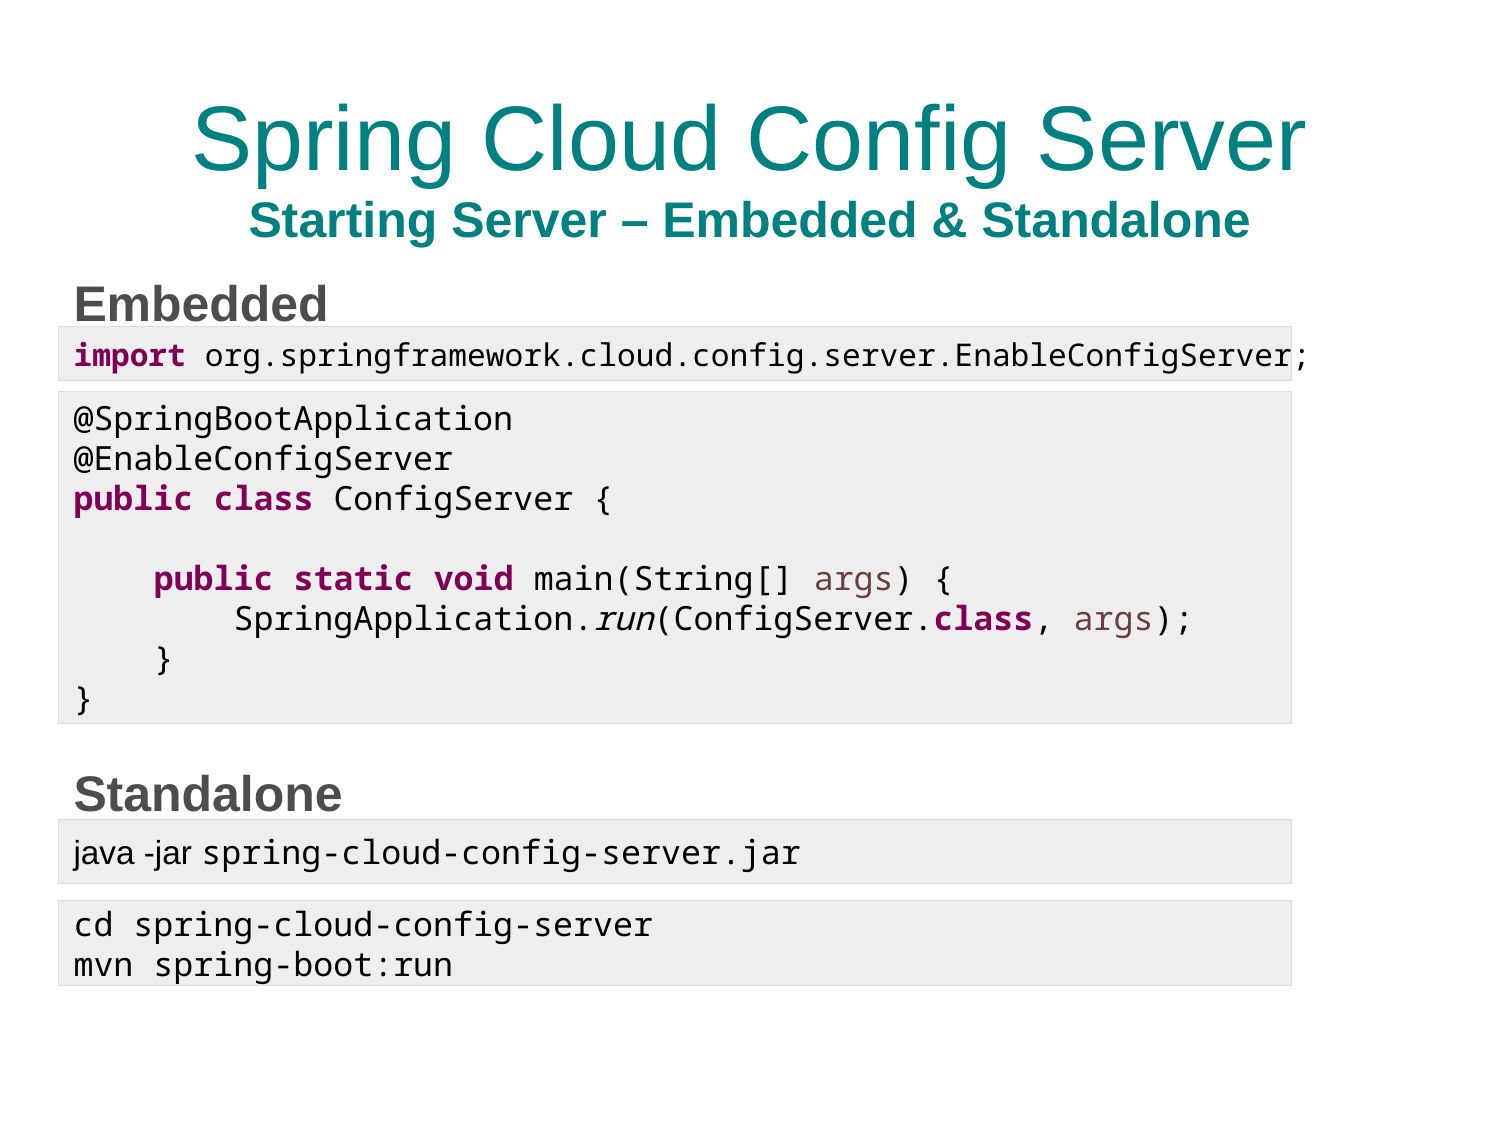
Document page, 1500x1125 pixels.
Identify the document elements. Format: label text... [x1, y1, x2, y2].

text_box @SpringBootApplication @EnableConfigServer public class ConfigServer { public static void main(String[] args) { SpringApplication.run(ConfigServer.class, args); } } [58, 391, 1292, 724]
text_box Standalone [58, 754, 361, 819]
text_box import org.springframework.cloud.config.server.EnableConfigServer; [391, 326, 1292, 381]
title Spring Cloud Config Server [75, 44, 1425, 180]
text_box Starting Server – Embedded & Standalone [0, 180, 1500, 255]
text_box cd spring-cloud-config-server mvn spring-boot:run [58, 900, 1292, 986]
text_box java -jar spring-cloud-config-server.jar [58, 819, 1292, 884]
text_box Embedded [58, 264, 391, 400]
text_box Standalone [58, 884, 361, 890]
